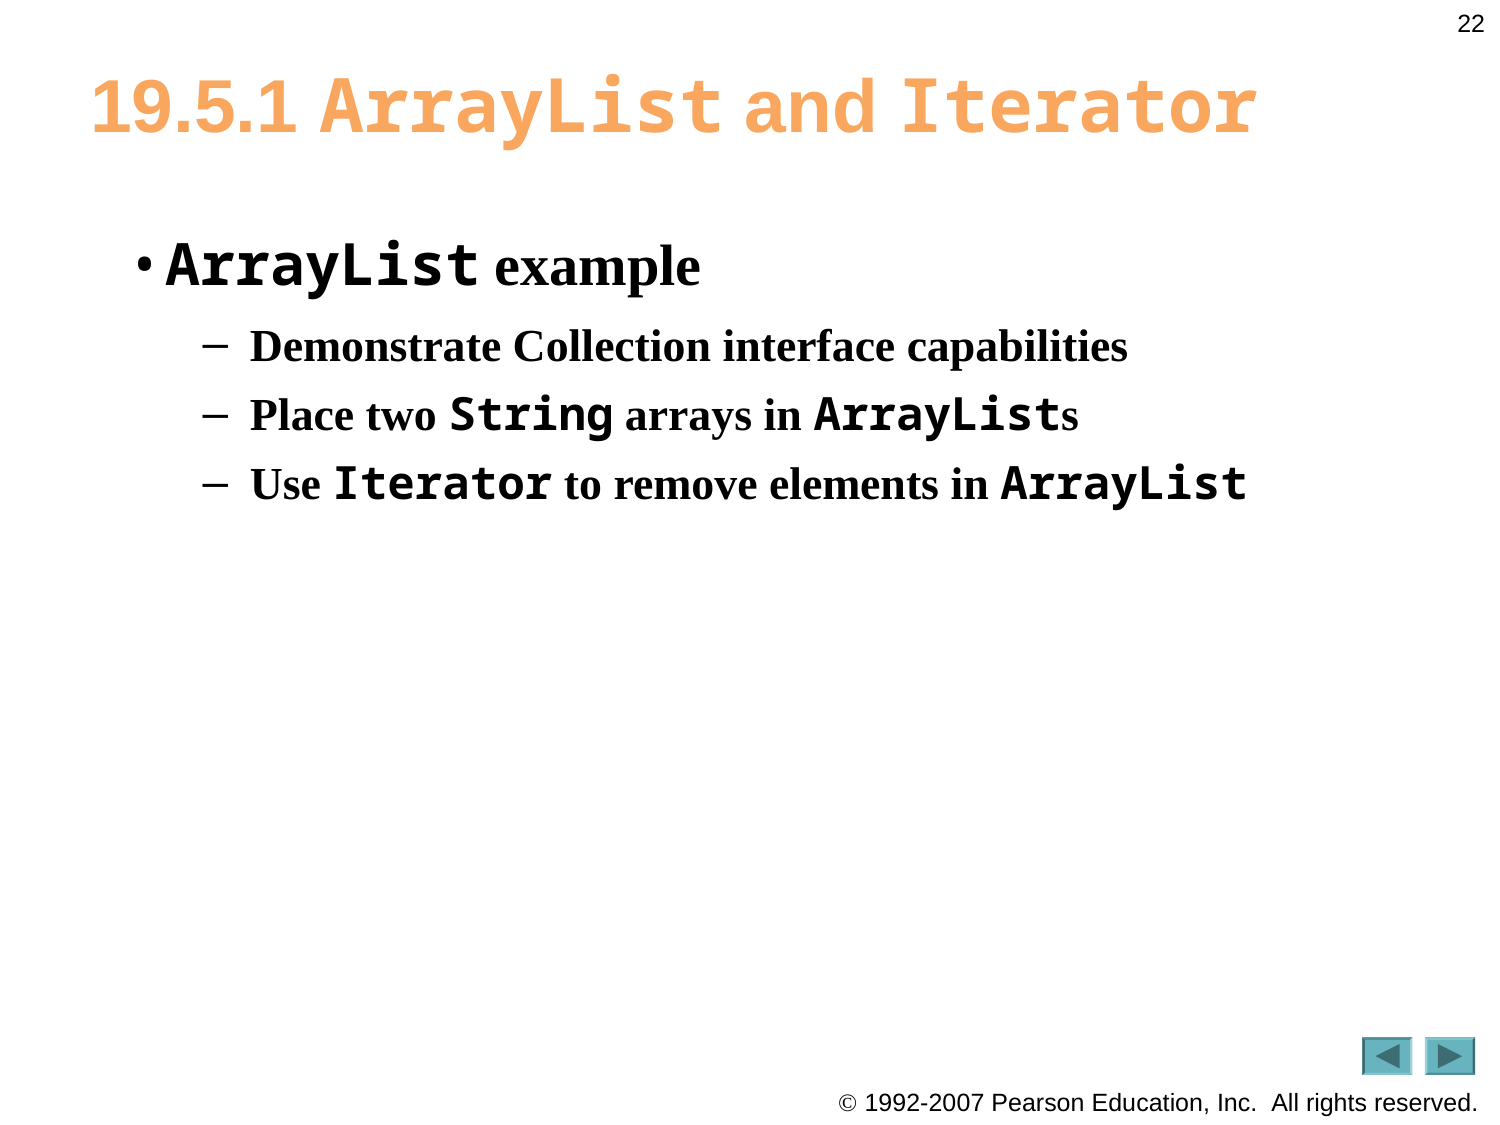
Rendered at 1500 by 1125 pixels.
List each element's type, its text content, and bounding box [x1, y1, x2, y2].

list ArrayList example Demonstrate Collection interface capabilities Place two String arrays in ArrayLists Use Iterator to remove elements in ArrayList [112, 220, 1425, 963]
title 19.5.1 ArrayList and Iterator [75, 12, 1426, 200]
text_box <number> [1149, 0, 1500, 79]
